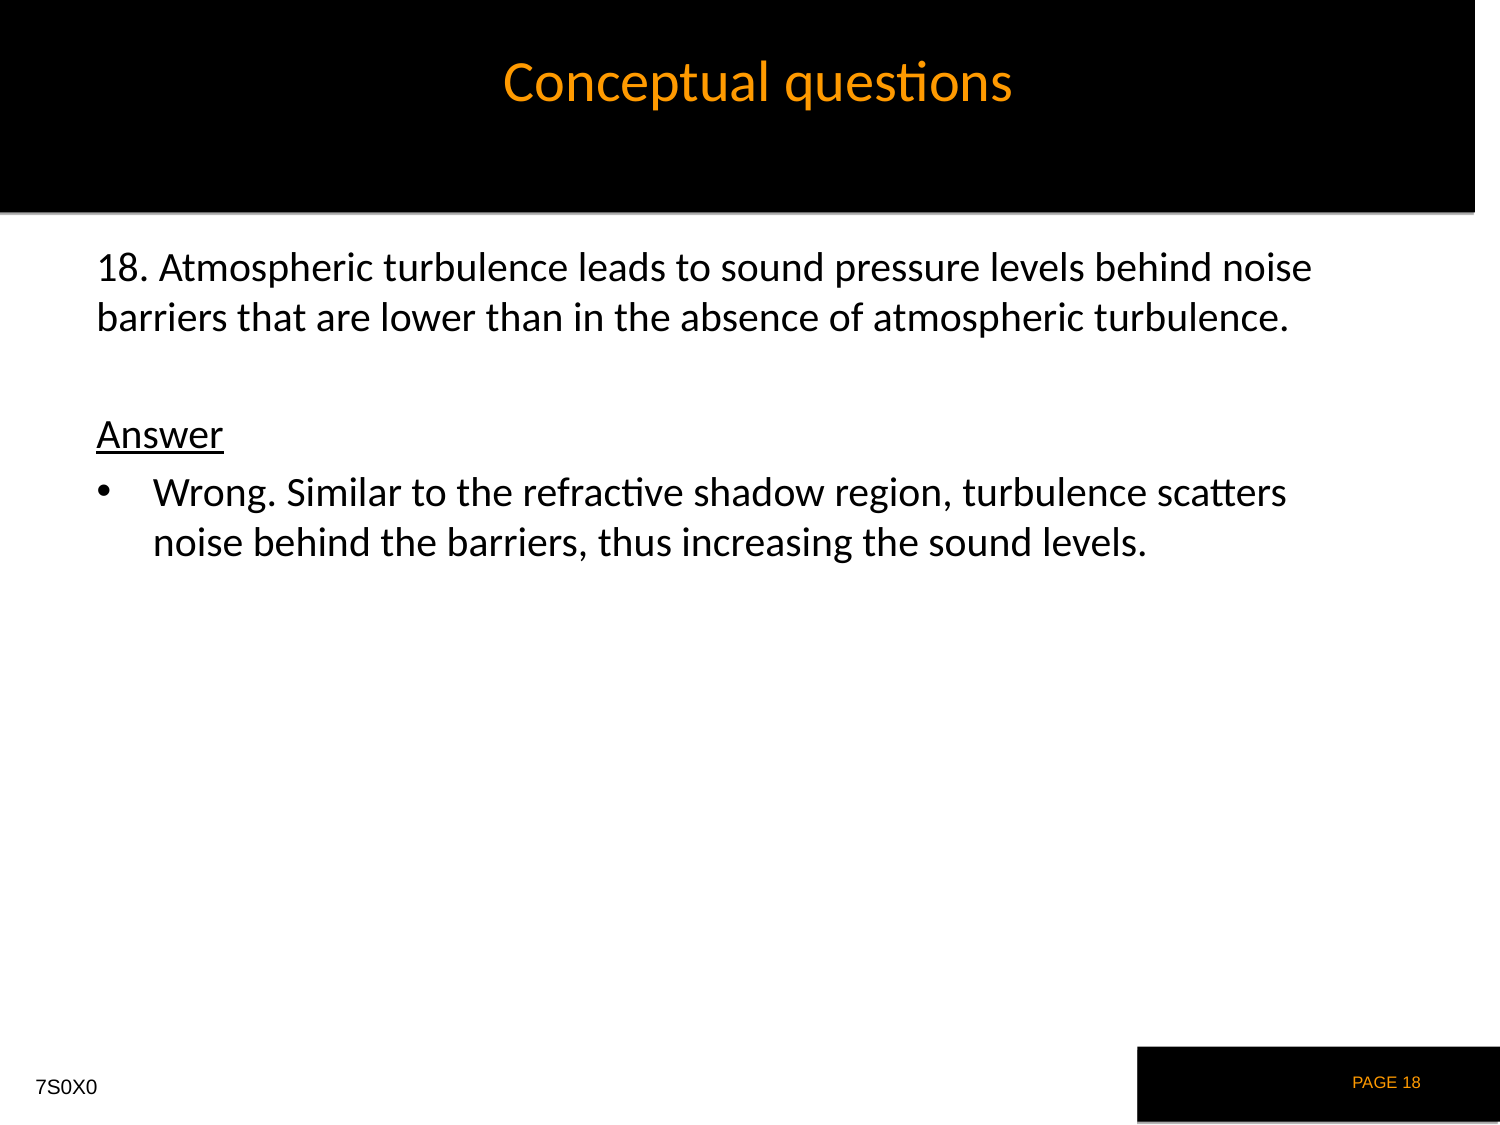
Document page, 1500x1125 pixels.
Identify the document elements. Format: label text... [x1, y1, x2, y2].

text_box PAGE 18 [1352, 1066, 1453, 1098]
text_box 7S0X0 [35, 1070, 626, 1102]
list 18. Atmospheric turbulence leads to sound pressure levels behind noise barriers that are lower than in the absence of atmospheric turbulence. Answer Wrong. Similar to the refractive shadow region, turbulence scatters noise behind the barriers, thus increasing the sound levels. [81, 232, 1394, 419]
title Conceptual questions [100, 35, 1417, 187]
text_box [0, 0, 1475, 213]
text_box [1137, 1046, 1500, 1122]
